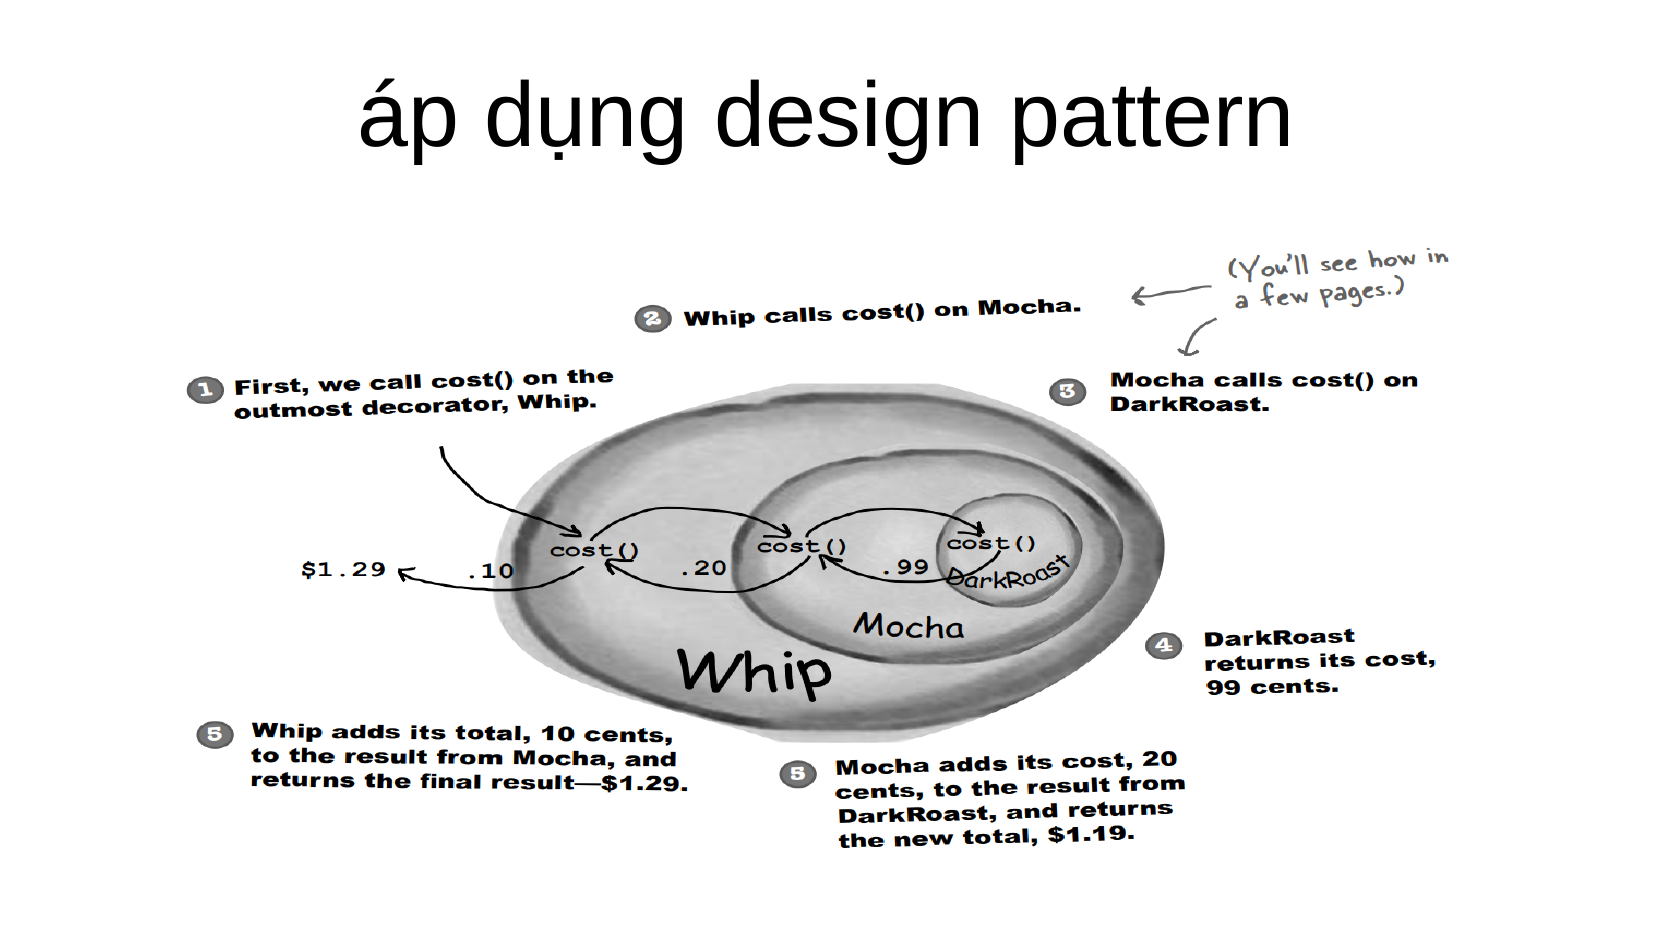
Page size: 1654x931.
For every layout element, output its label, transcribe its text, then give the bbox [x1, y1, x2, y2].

picture [179, 224, 1471, 856]
title áp dụng design pattern [82, 37, 1571, 193]
